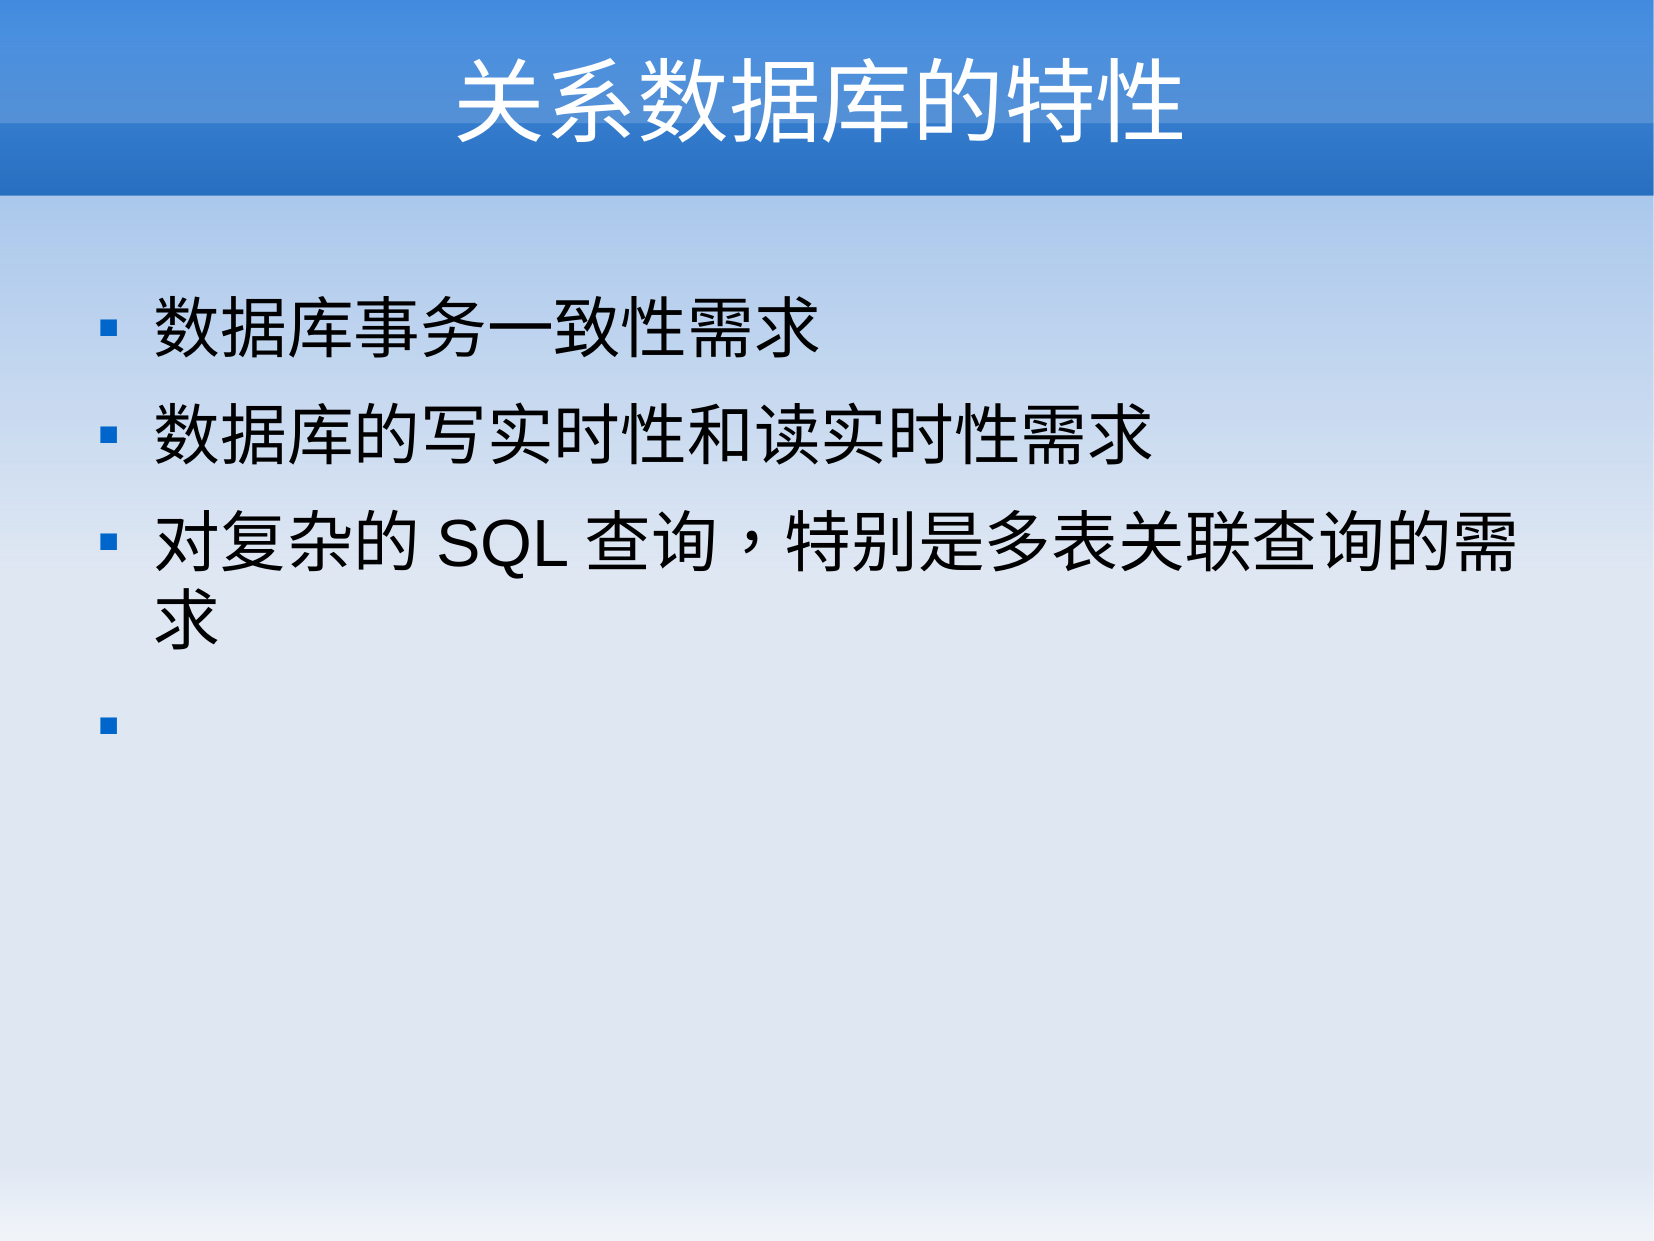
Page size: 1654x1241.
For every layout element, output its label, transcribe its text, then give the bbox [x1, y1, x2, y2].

list 数据库事务一致性需求 数据库的写实时性和读实时性需求 对复杂的SQL查询，特别是多表关联查询的需求 [82, 290, 1571, 1094]
title 关系数据库的特性 [76, 7, 1565, 200]
picture [0, 0, 1654, 1241]
